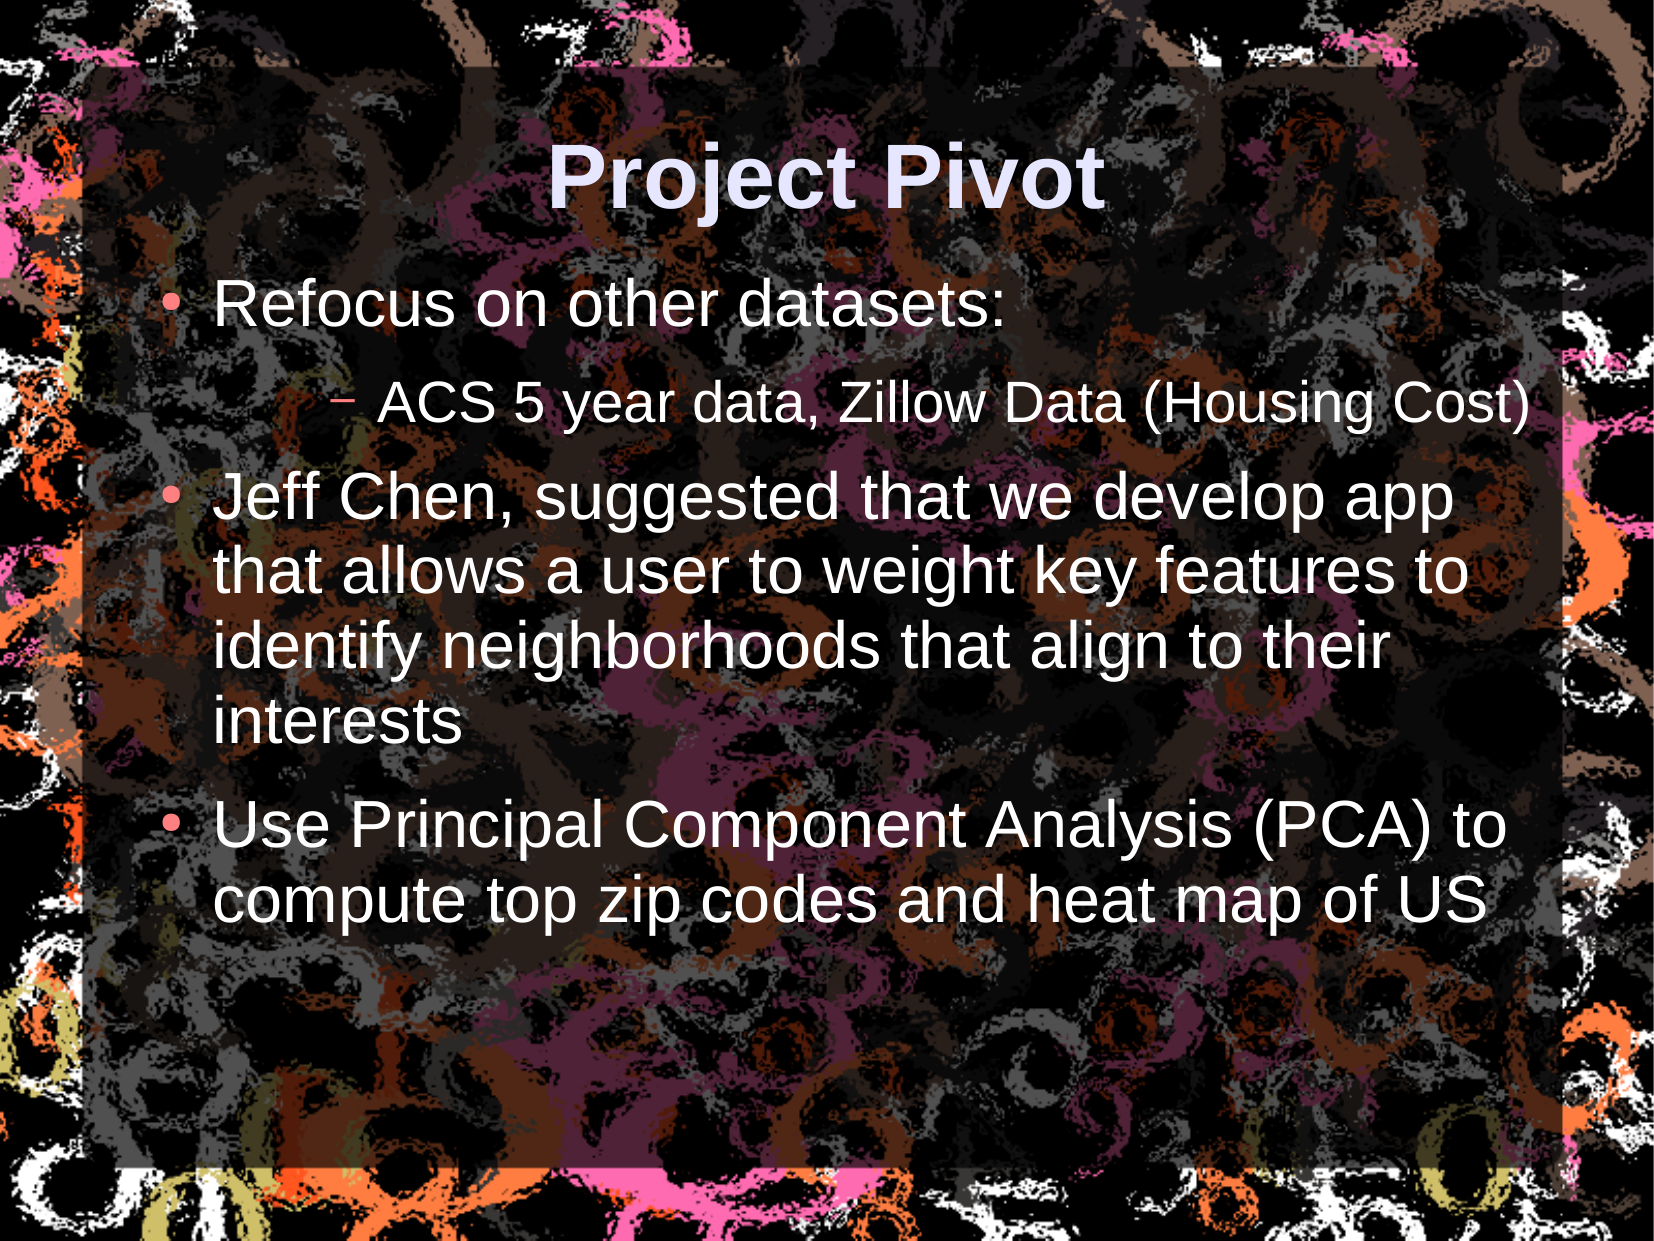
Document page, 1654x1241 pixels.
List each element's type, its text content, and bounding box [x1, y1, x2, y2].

title Project Pivot [82, 73, 1571, 281]
picture [0, 0, 1654, 1241]
list Refocus on other datasets: ACS 5 year data, Zillow Data (Housing Cost) Jeff Chen, suggested that we develop app that allows a user to weight key features to identify neighborhoods that align to their interests Use Principal Component Analysis (PCA) to compute top zip codes and heat map of US [141, 265, 1536, 986]
